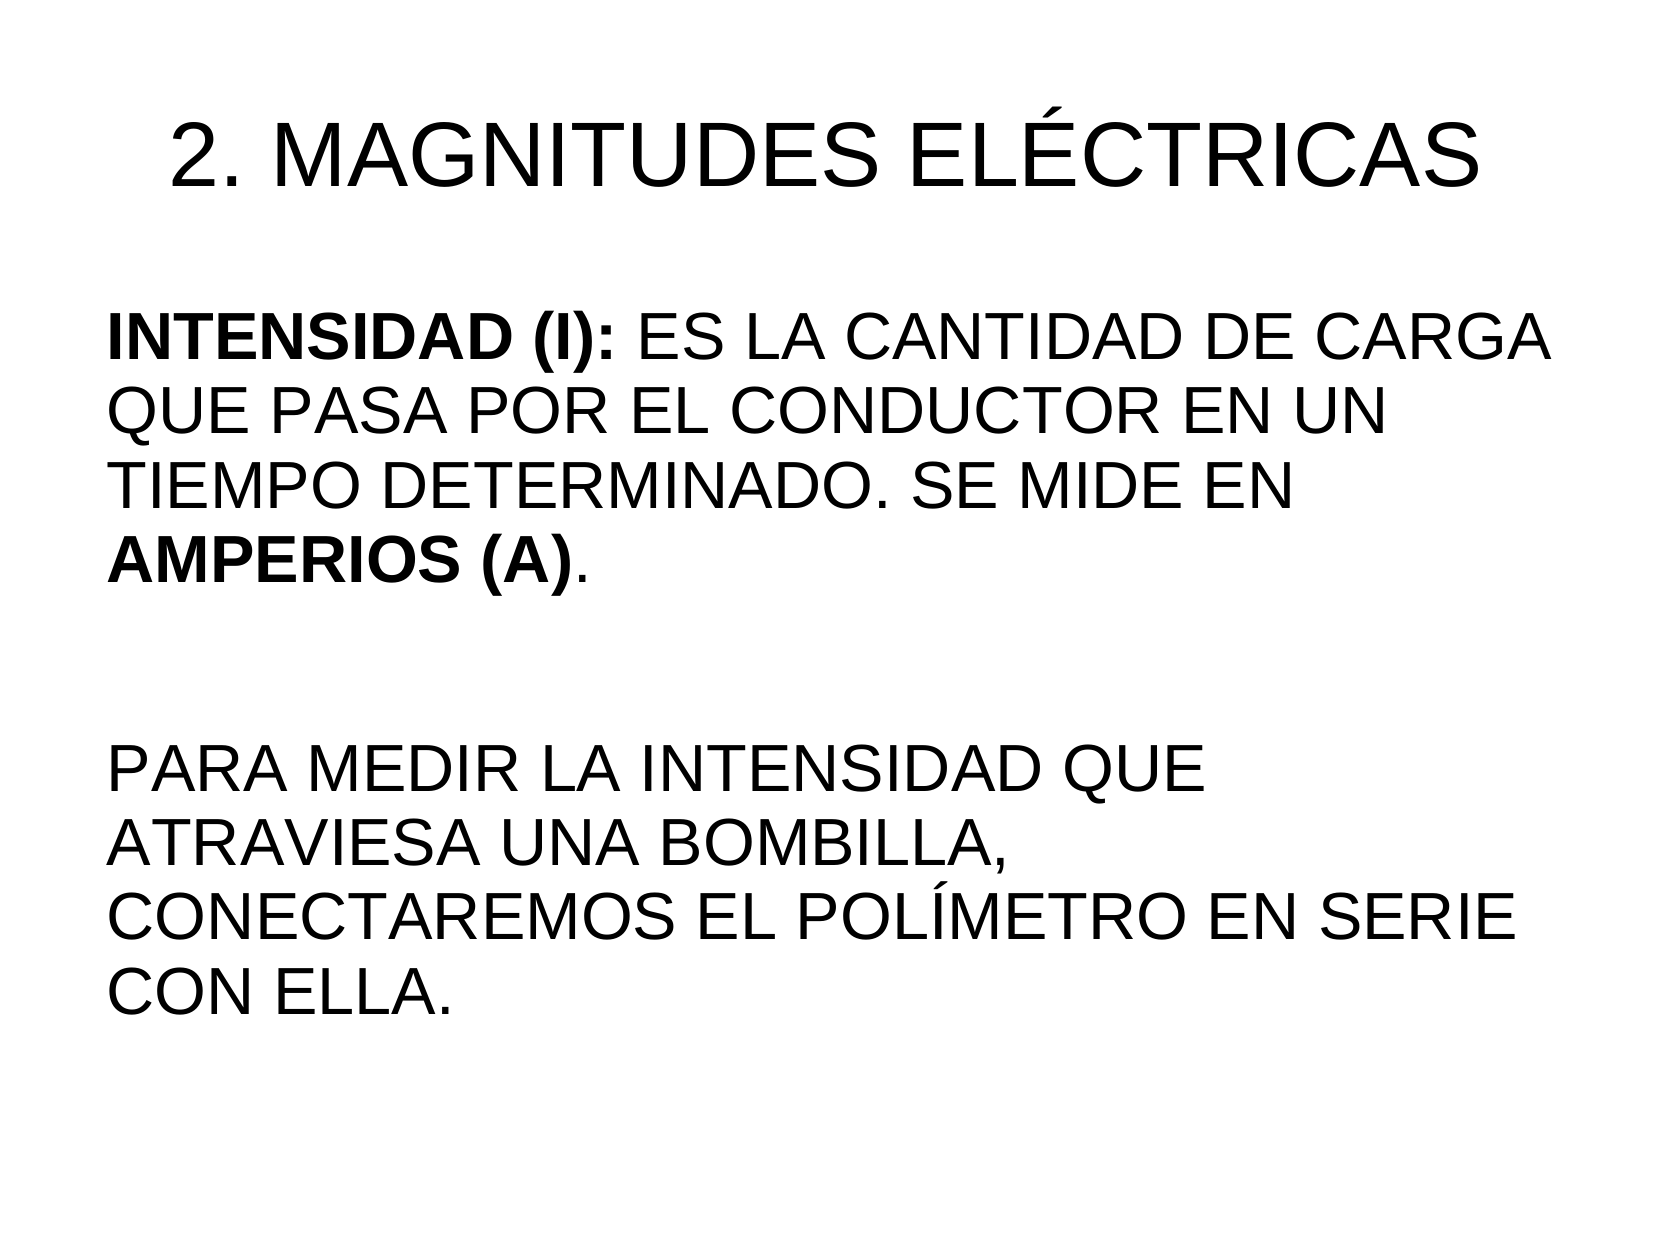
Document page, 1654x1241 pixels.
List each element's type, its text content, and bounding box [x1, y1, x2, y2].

list INTENSIDAD (I): ES LA CANTIDAD DE CARGA QUE PASA POR EL CONDUCTOR EN UN TIEMPO DETERMINADO. SE MIDE EN AMPERIOS (A). PARA MEDIR LA INTENSIDAD QUE ATRAVIESA UNA BOMBILLA, CONECTAREMOS EL POLÍMETRO EN SERIE CON ELLA. [106, 295, 1595, 1114]
title 2. MAGNITUDES ELÉCTRICAS [82, 46, 1571, 260]
